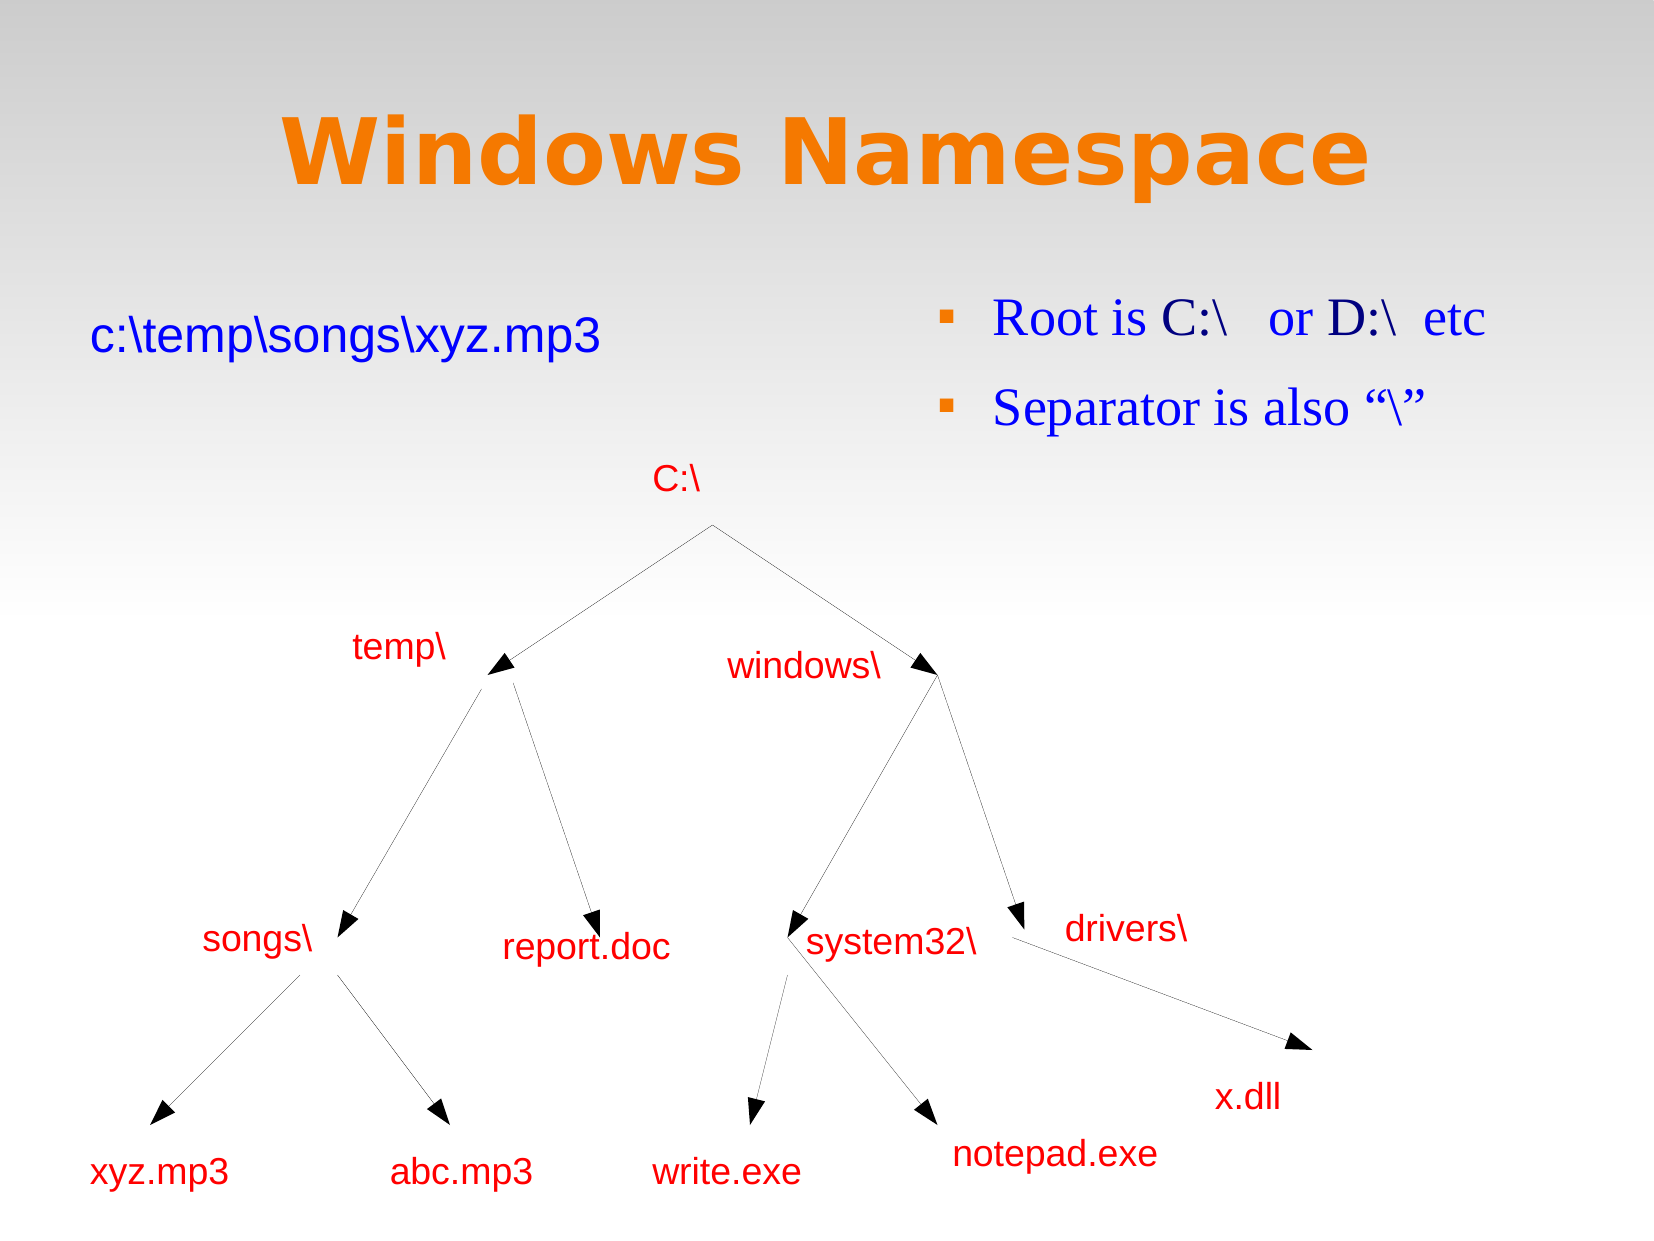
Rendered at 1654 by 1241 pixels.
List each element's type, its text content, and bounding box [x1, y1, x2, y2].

text_box windows\ [712, 637, 904, 695]
list Root is C:\ or D:\ etc Separator is also “\” [904, 287, 1613, 1082]
text_box xyz.mp3 [75, 1143, 263, 1201]
text_box songs\ [187, 910, 376, 968]
text_box x.dll [1200, 1082, 1463, 1126]
text_box abc.mp3 [375, 1143, 563, 1201]
text_box system32\ [791, 944, 858, 1027]
text_box c:\temp\songs\xyz.mp3 [75, 300, 751, 371]
title Windows Namespace [82, 49, 1571, 257]
text_box report.doc [487, 918, 713, 1013]
text_box system32\ [791, 913, 904, 1027]
text_box temp\ [337, 618, 526, 676]
text_box notepad.exe [937, 1125, 1201, 1182]
text_box write.exe [637, 1143, 901, 1201]
text_box C:\ [637, 450, 826, 507]
